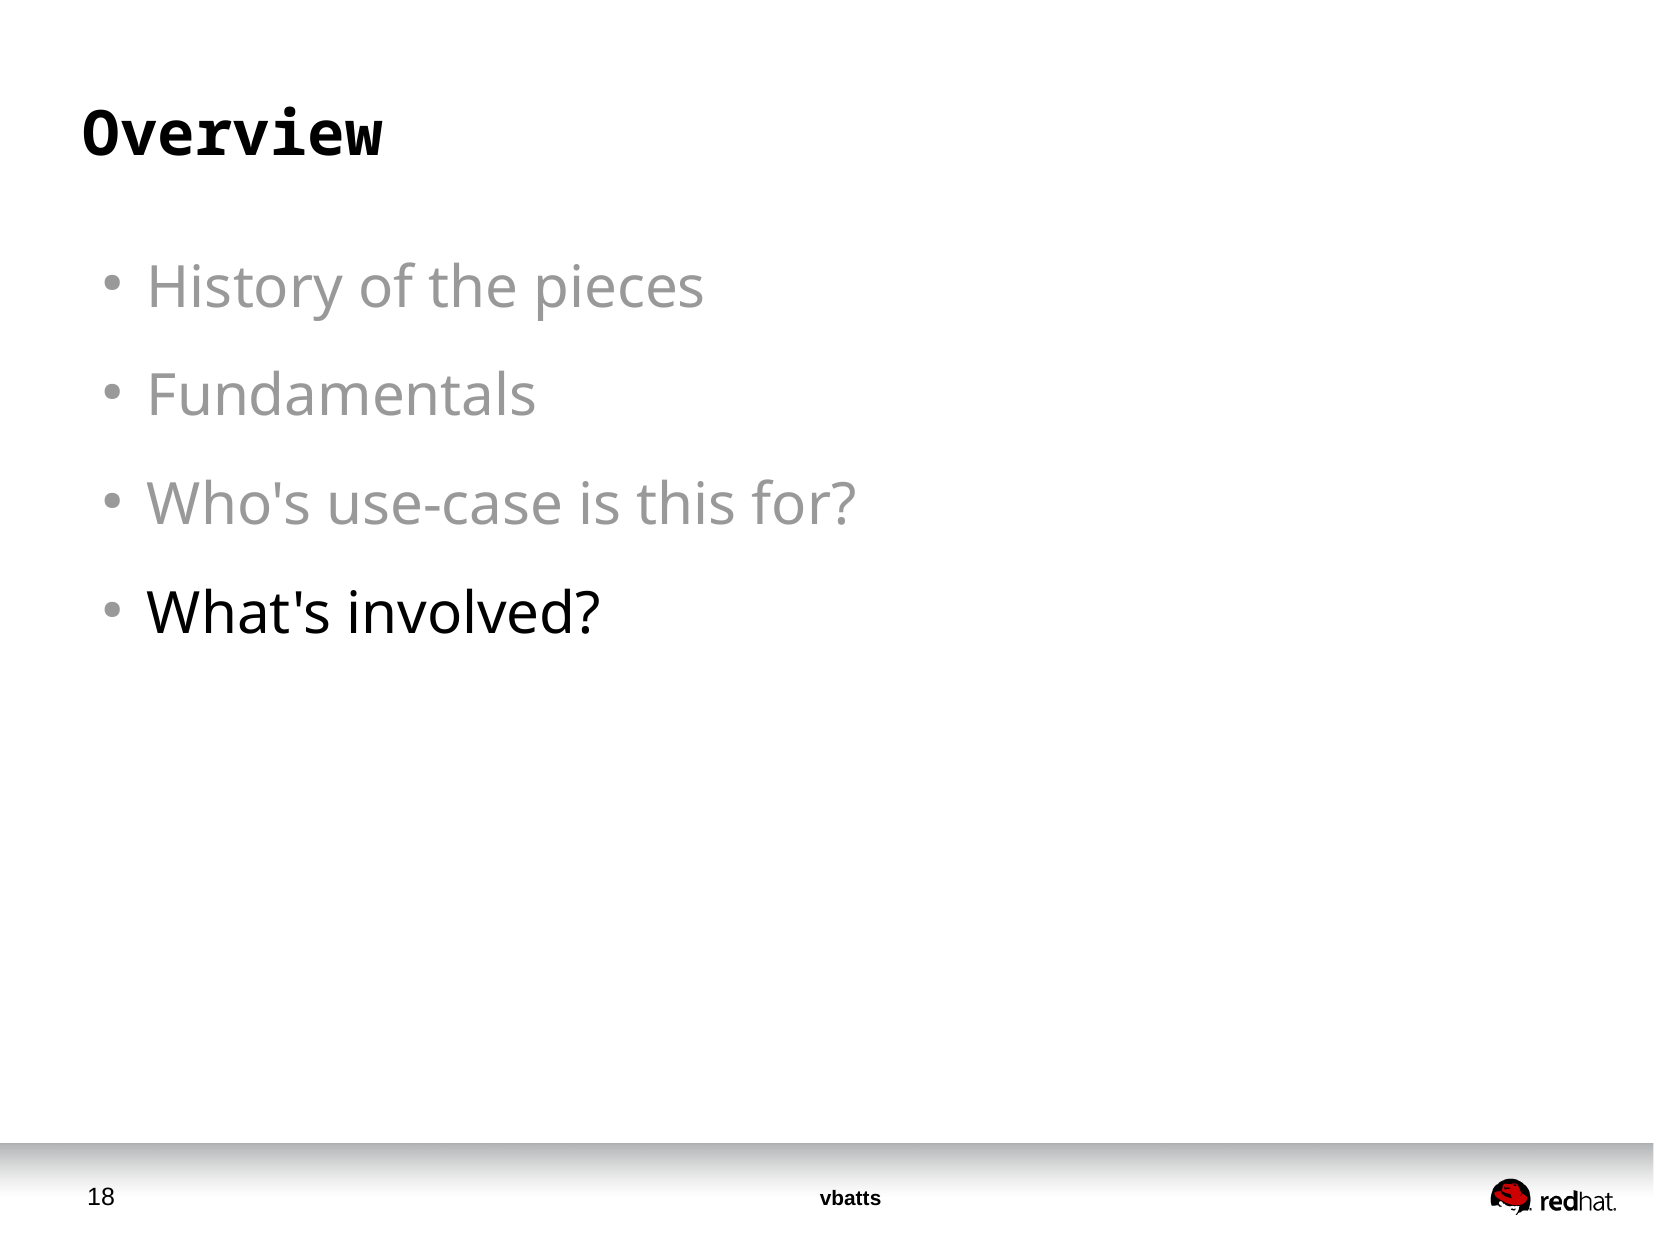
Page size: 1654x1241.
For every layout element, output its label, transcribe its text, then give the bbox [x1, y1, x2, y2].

title Overview [82, 37, 1571, 226]
picture [0, 1143, 1654, 1241]
list History of the pieces Fundamentals Who's use-case is this for? What's involved? [86, 244, 1576, 950]
